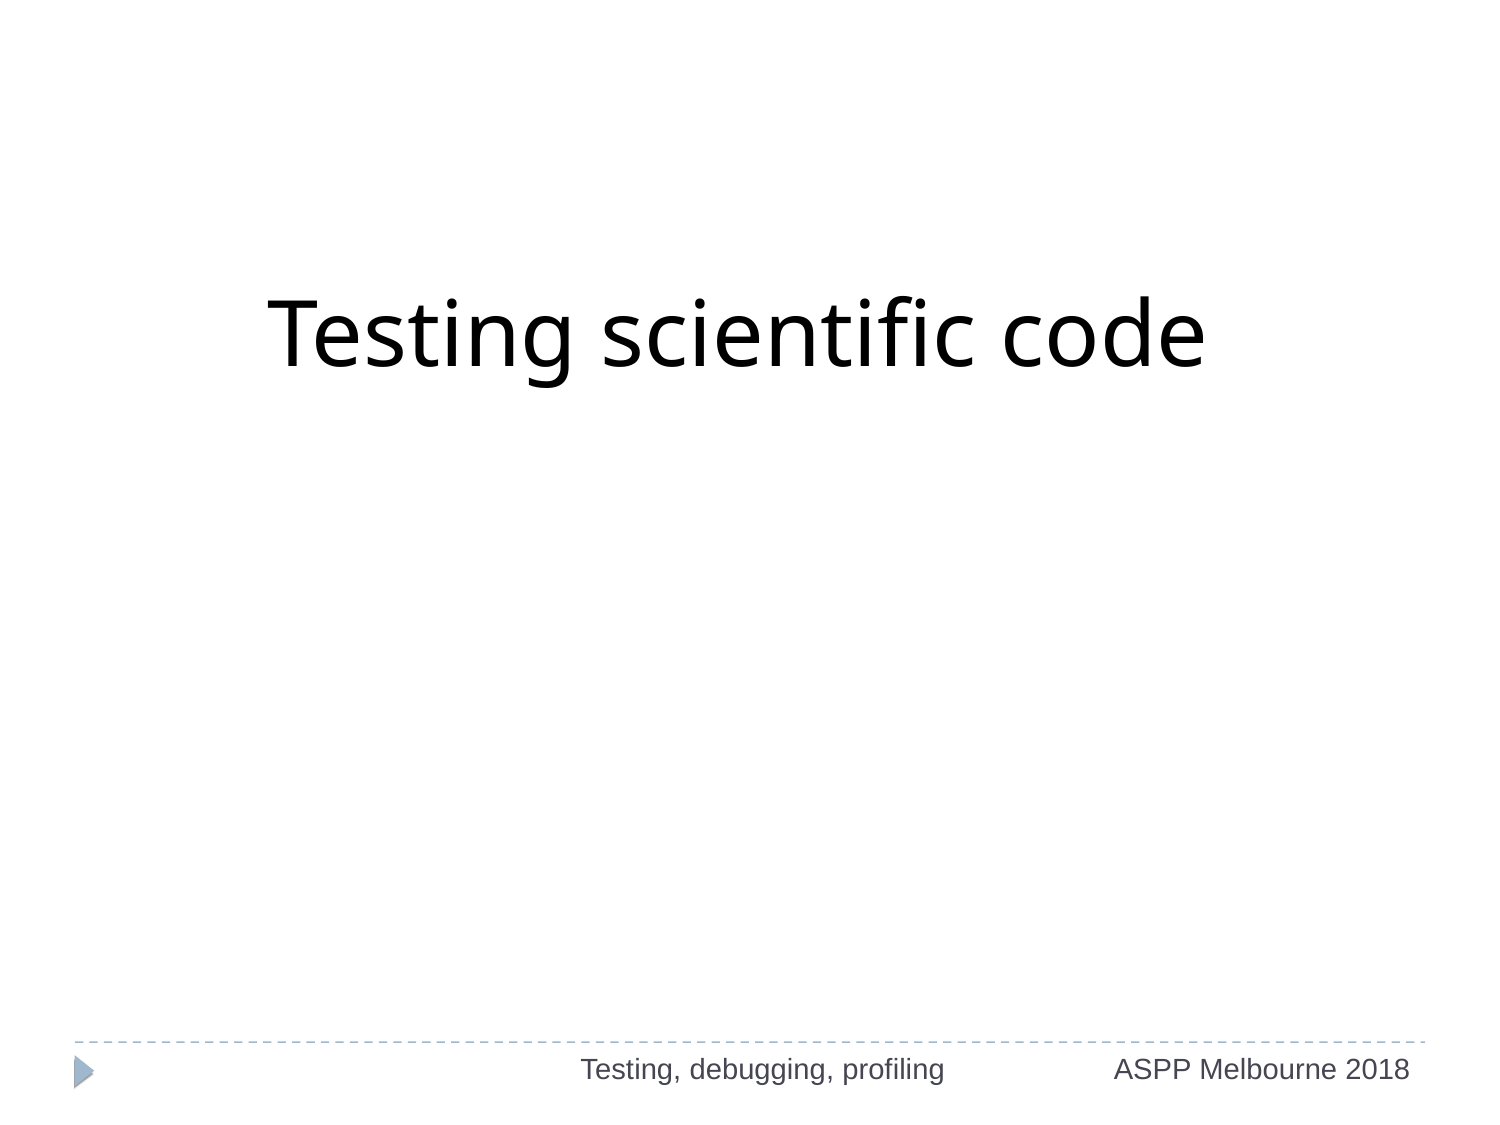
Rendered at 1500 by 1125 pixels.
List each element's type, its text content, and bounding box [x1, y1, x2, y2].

text_box Testing scientific code [64, 267, 1412, 392]
footer Testing, debugging, profiling [475, 1042, 1051, 1103]
slide_number ASPP Melbourne 2018 [1051, 1042, 1426, 1103]
